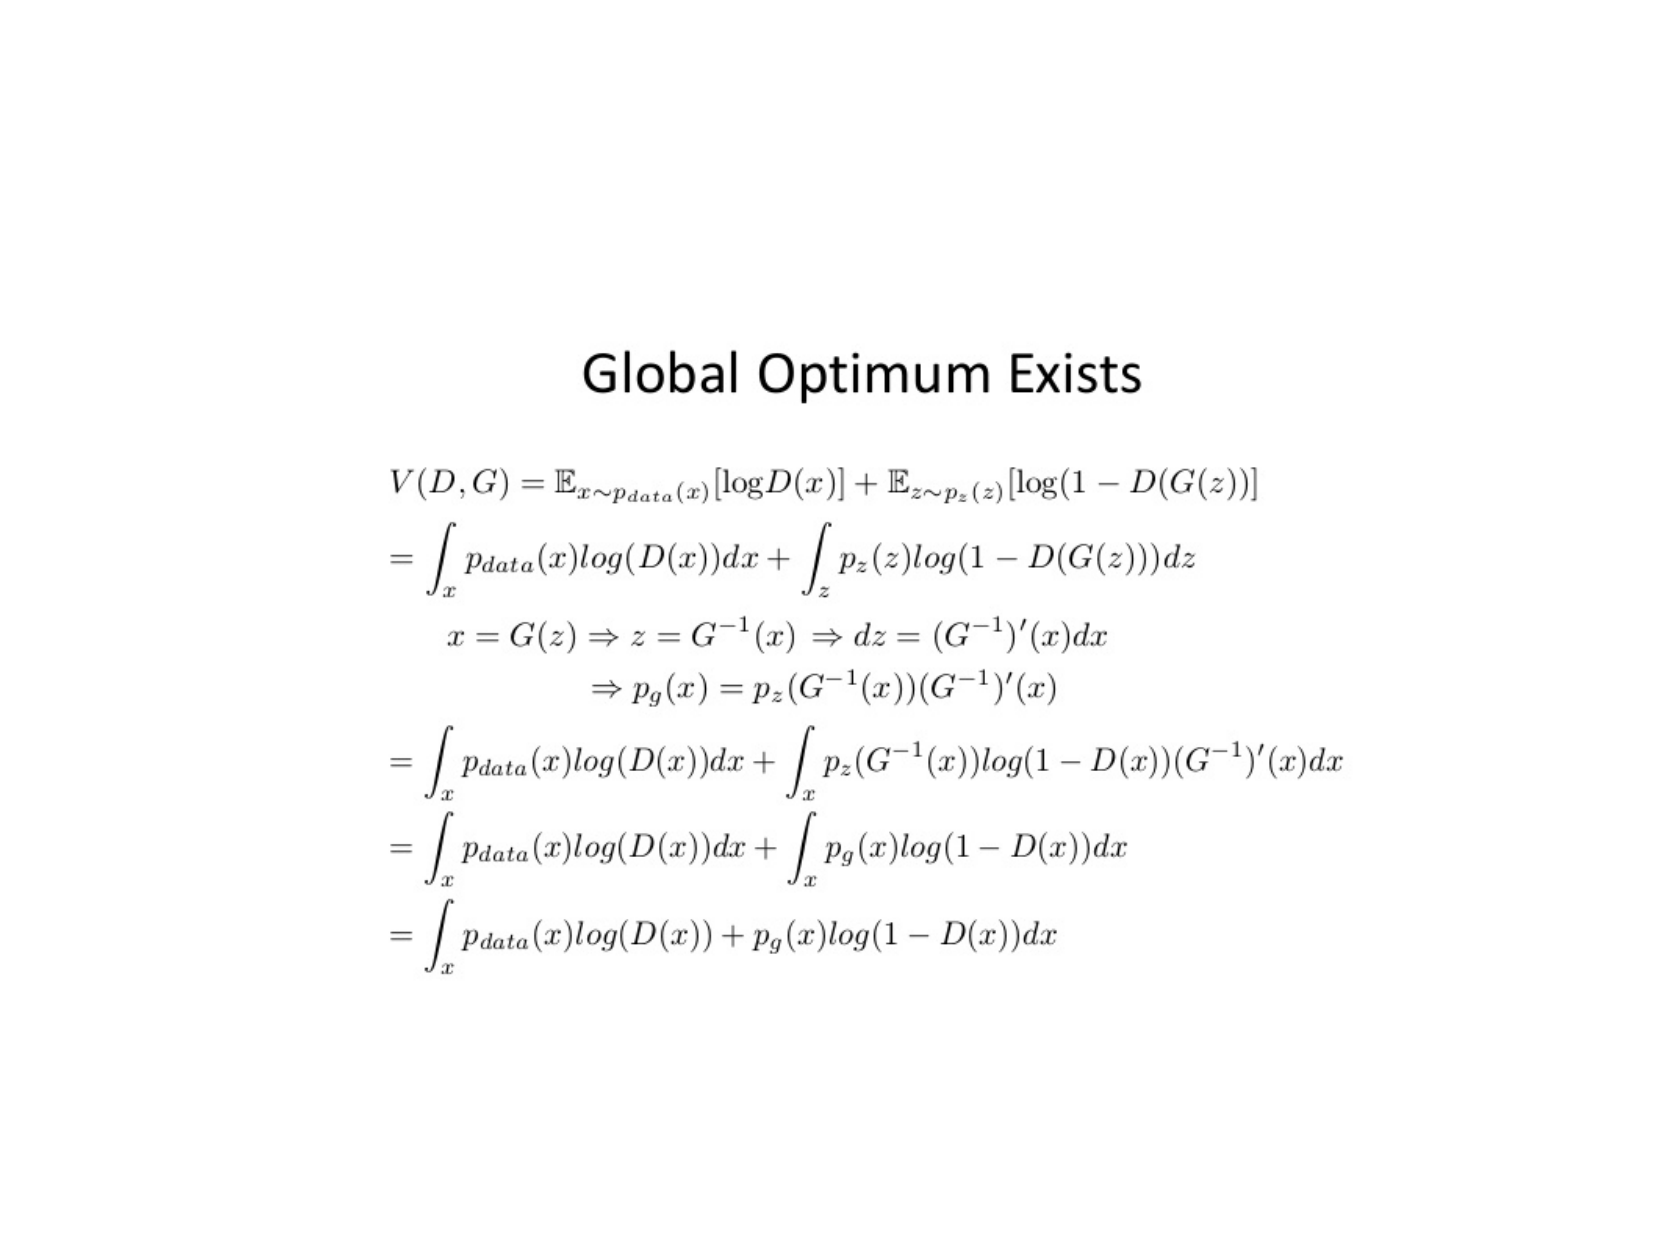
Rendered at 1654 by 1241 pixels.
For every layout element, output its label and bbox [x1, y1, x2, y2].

picture [364, 280, 1362, 1029]
